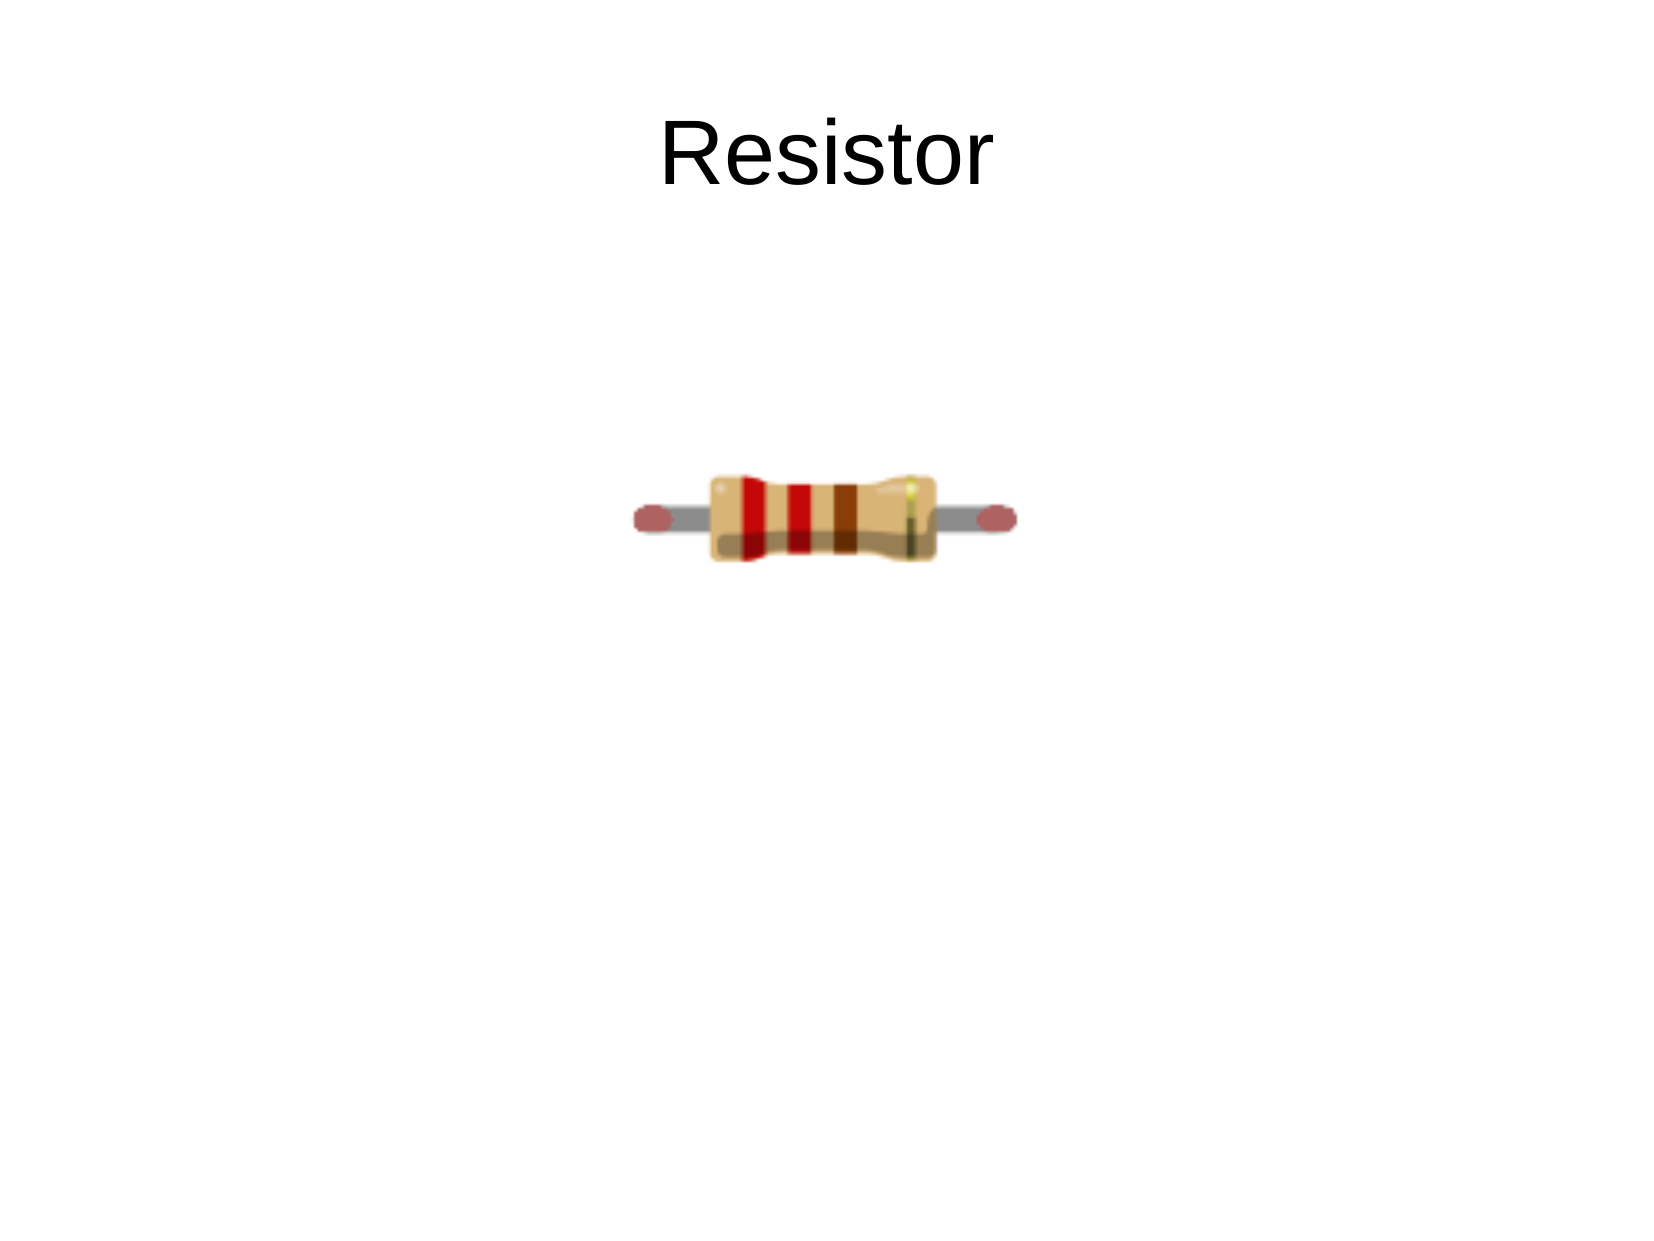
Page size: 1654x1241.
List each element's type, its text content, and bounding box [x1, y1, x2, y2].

picture [602, 459, 1028, 573]
title Resistor [82, 49, 1571, 257]
